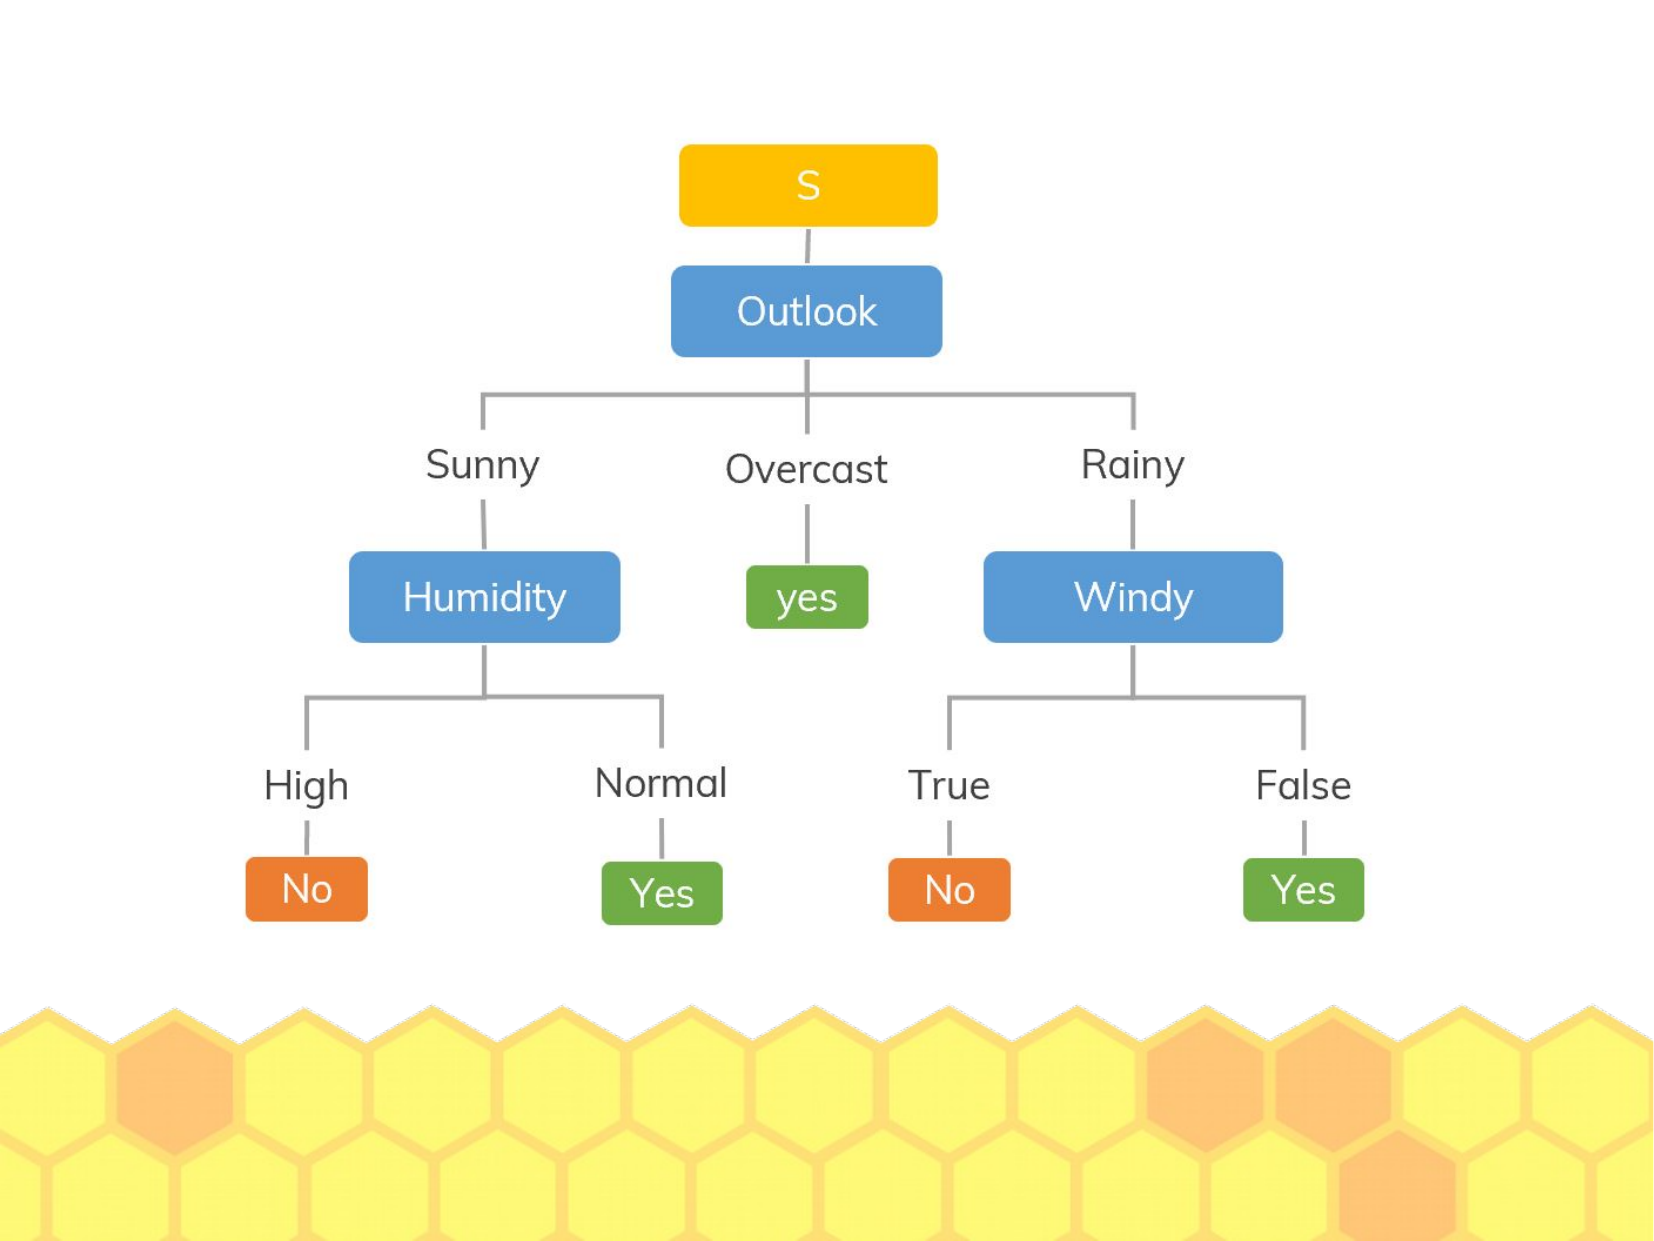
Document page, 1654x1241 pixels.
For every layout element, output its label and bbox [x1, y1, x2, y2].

picture [0, 1001, 1654, 1241]
picture [187, 101, 1422, 984]
